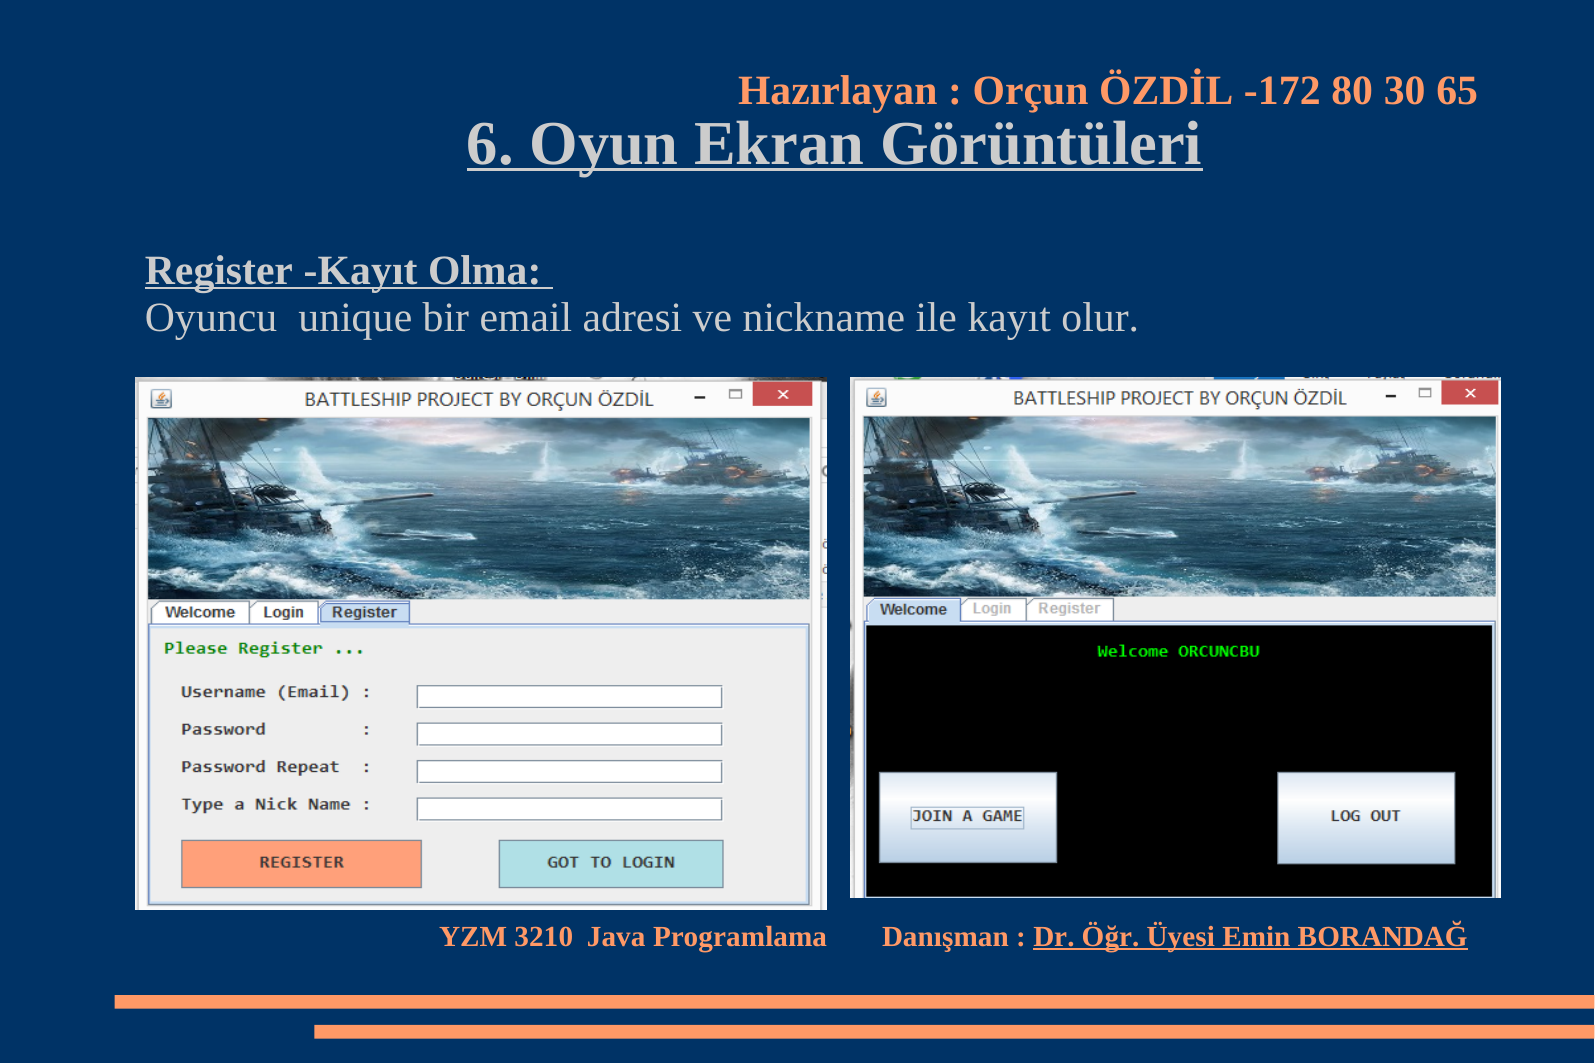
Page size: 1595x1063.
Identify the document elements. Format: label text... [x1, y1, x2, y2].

subtitle 6. Oyun Ekran Görüntüleri Register -Kayıt Olma: Oyuncu unique bir email adresi ve nickname ile kayıt olur. [129, 106, 1518, 412]
title Hazırlayan : Orçun ÖZDİL -172 80 30 65 [117, 39, 1479, 142]
picture [135, 377, 827, 910]
picture [850, 377, 1501, 898]
title YZM 3210 Java Programlama Danışman : Dr. Öğr. Üyesi Emin BORANDAĞ [106, 885, 1468, 988]
